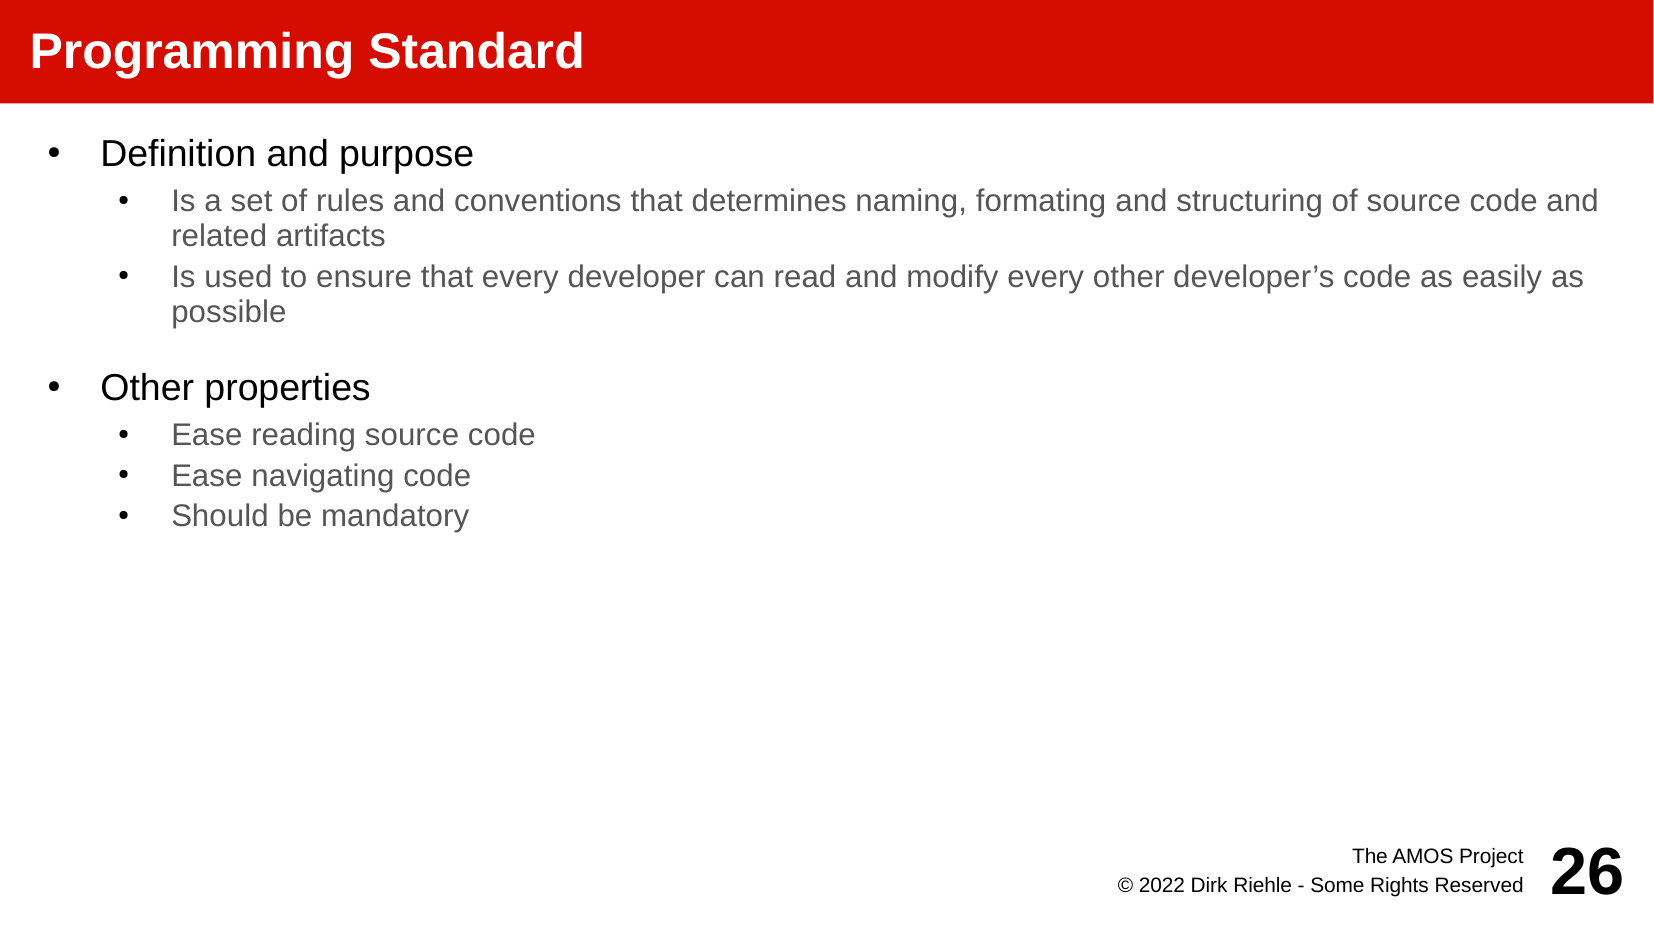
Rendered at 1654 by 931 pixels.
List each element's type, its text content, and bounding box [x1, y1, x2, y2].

title Programming Standard [0, 0, 1654, 104]
list Definition and purpose Is a set of rules and conventions that determines naming, formating and structuring of source code and related artifacts Is used to ensure that every developer can read and modify every other developer’s code as easily as possible Other properties Ease reading source code Ease navigating code Should be mandatory [29, 132, 1625, 813]
